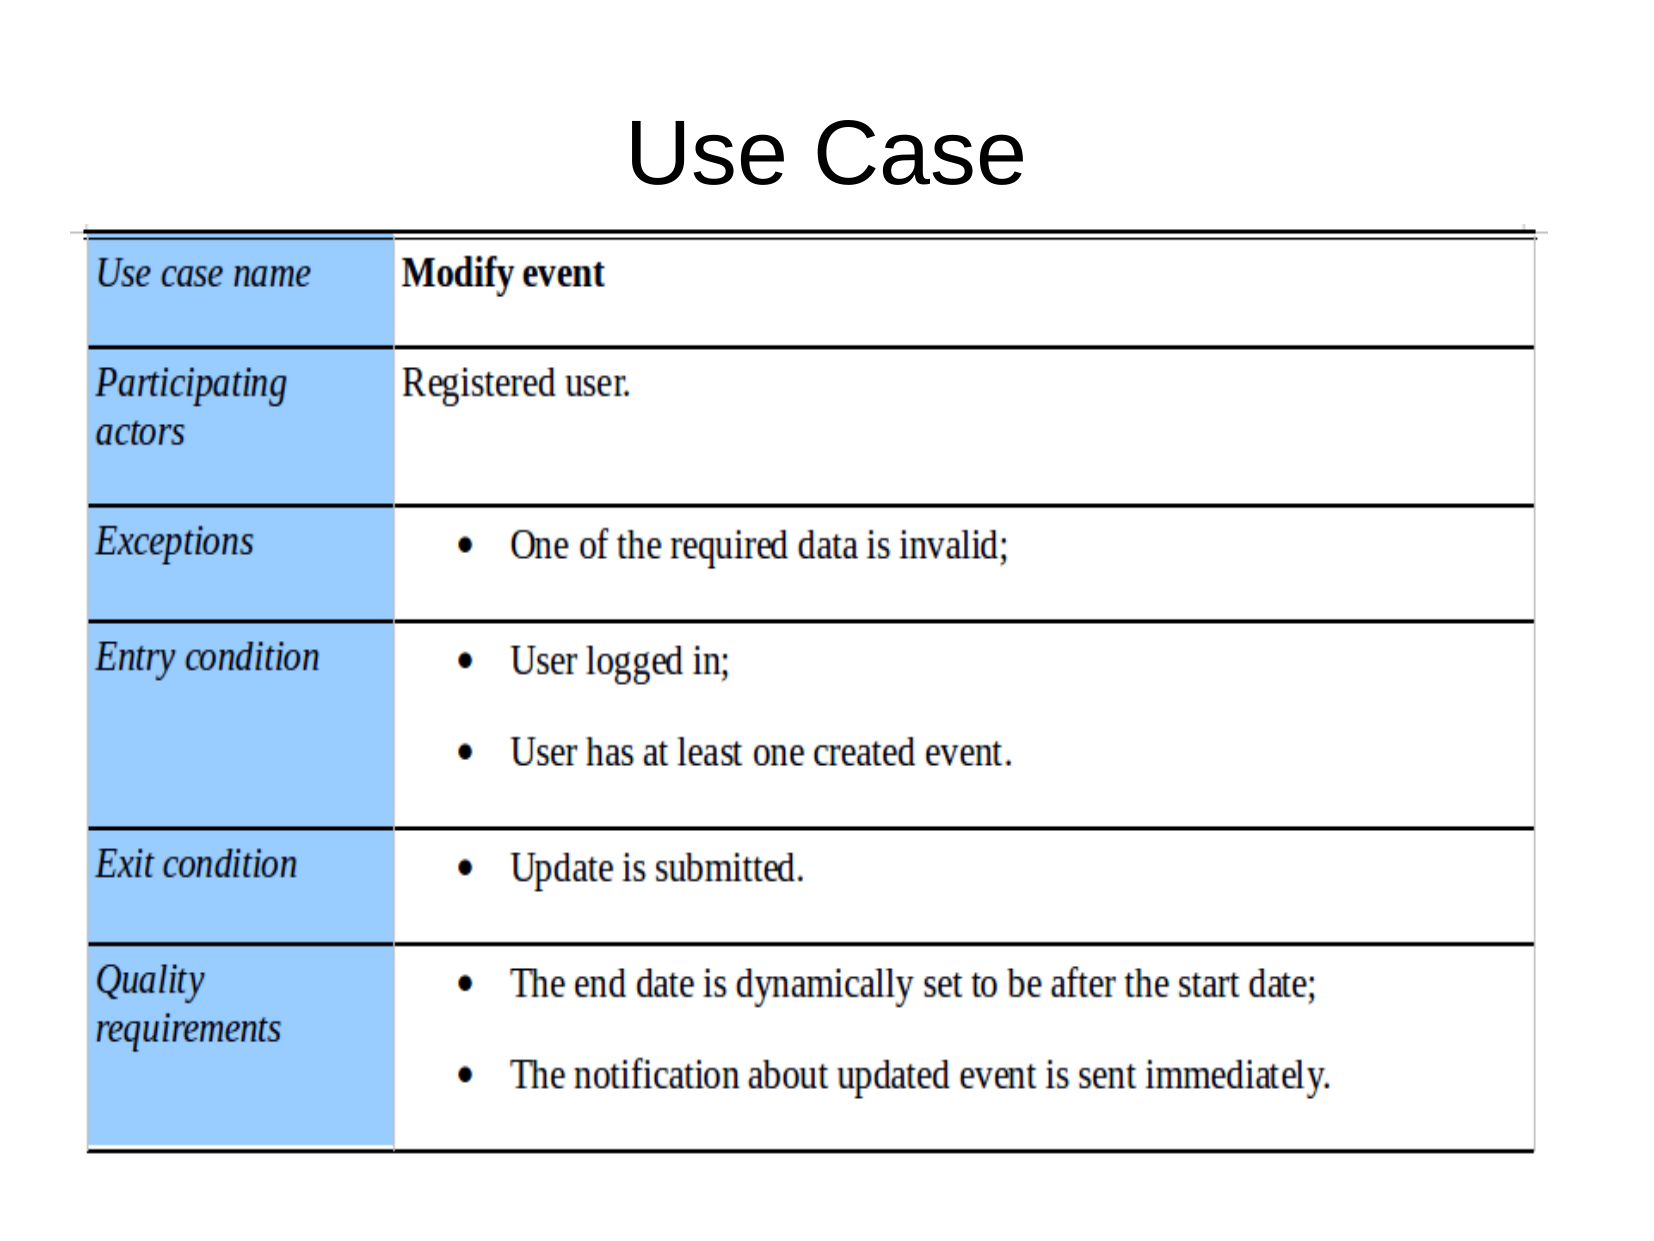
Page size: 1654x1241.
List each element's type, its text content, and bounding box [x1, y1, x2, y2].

picture [70, 224, 1548, 1170]
title Use Case [82, 49, 1571, 257]
